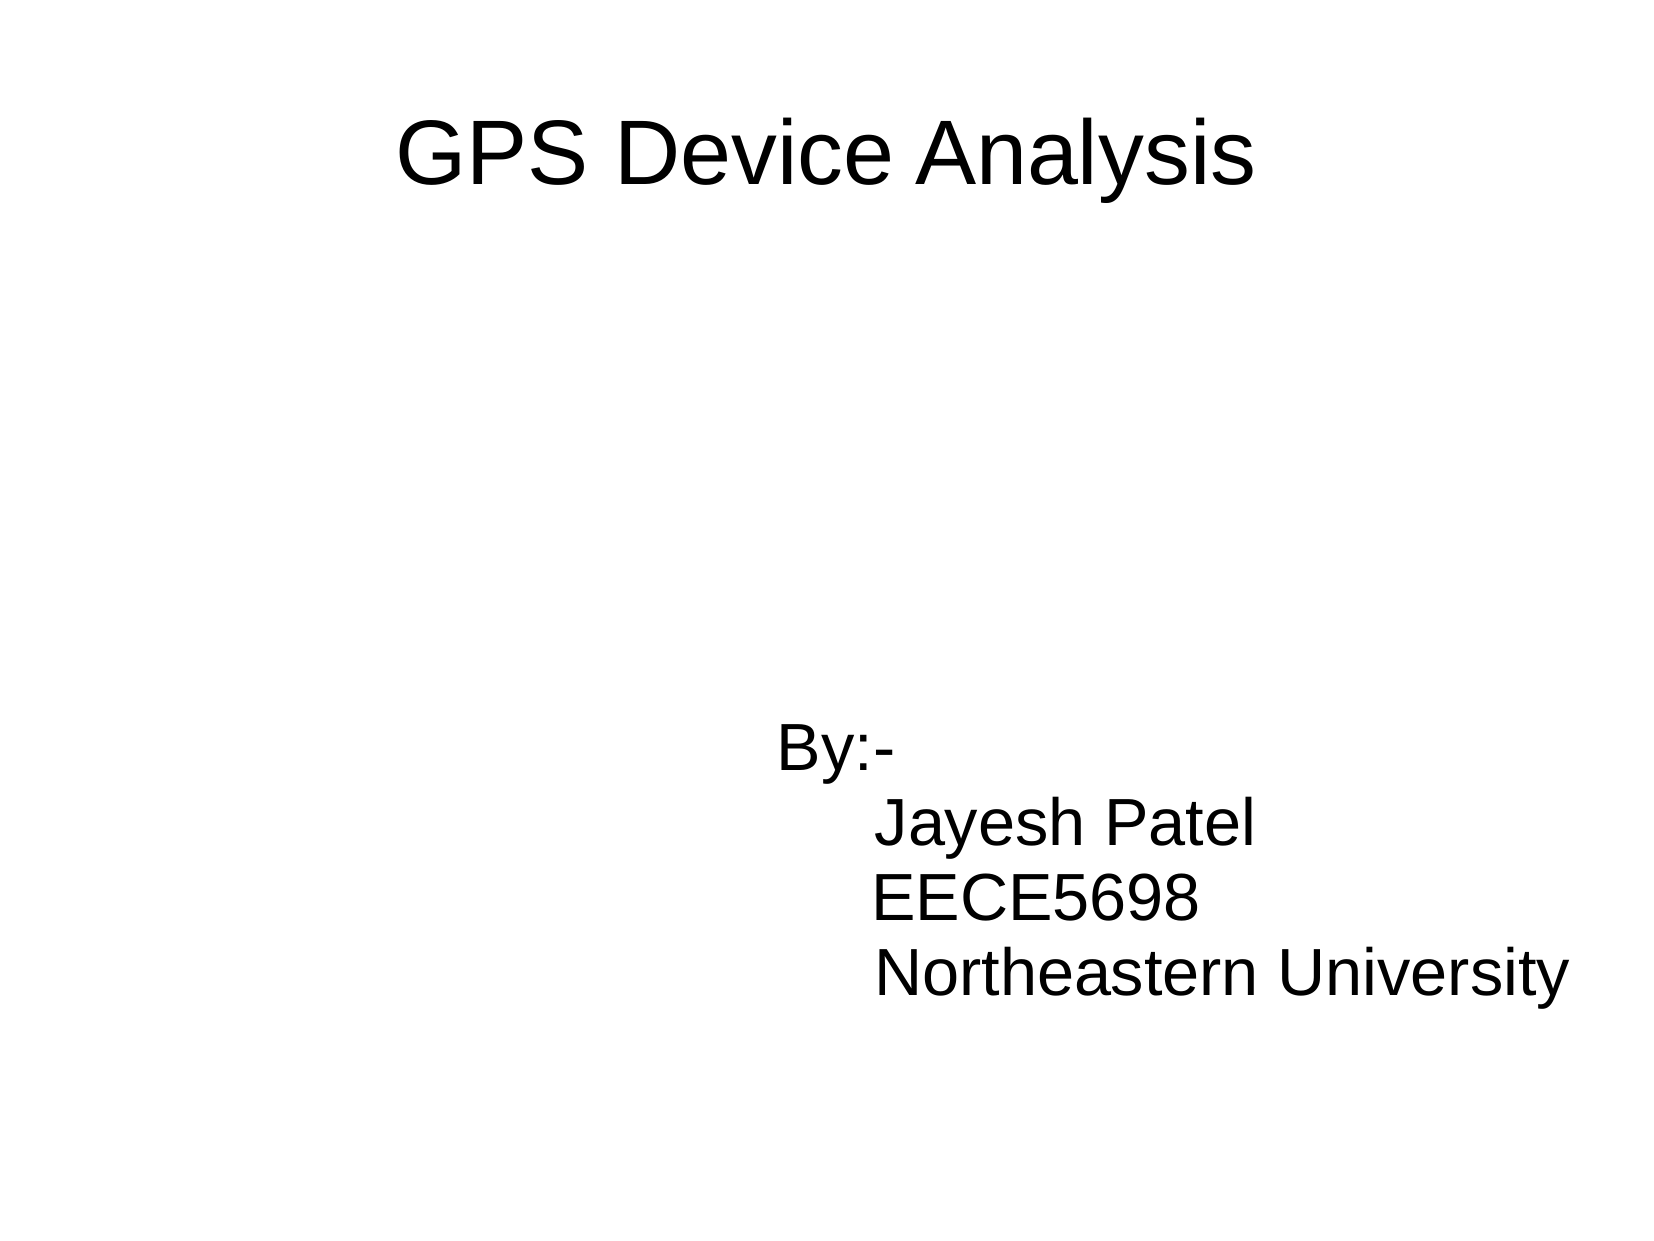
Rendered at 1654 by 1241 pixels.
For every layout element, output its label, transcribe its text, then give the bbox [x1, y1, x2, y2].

subtitle By:- Jayesh Patel EECE5698 Northeastern University [82, 290, 1571, 1010]
title GPS Device Analysis [82, 49, 1571, 257]
